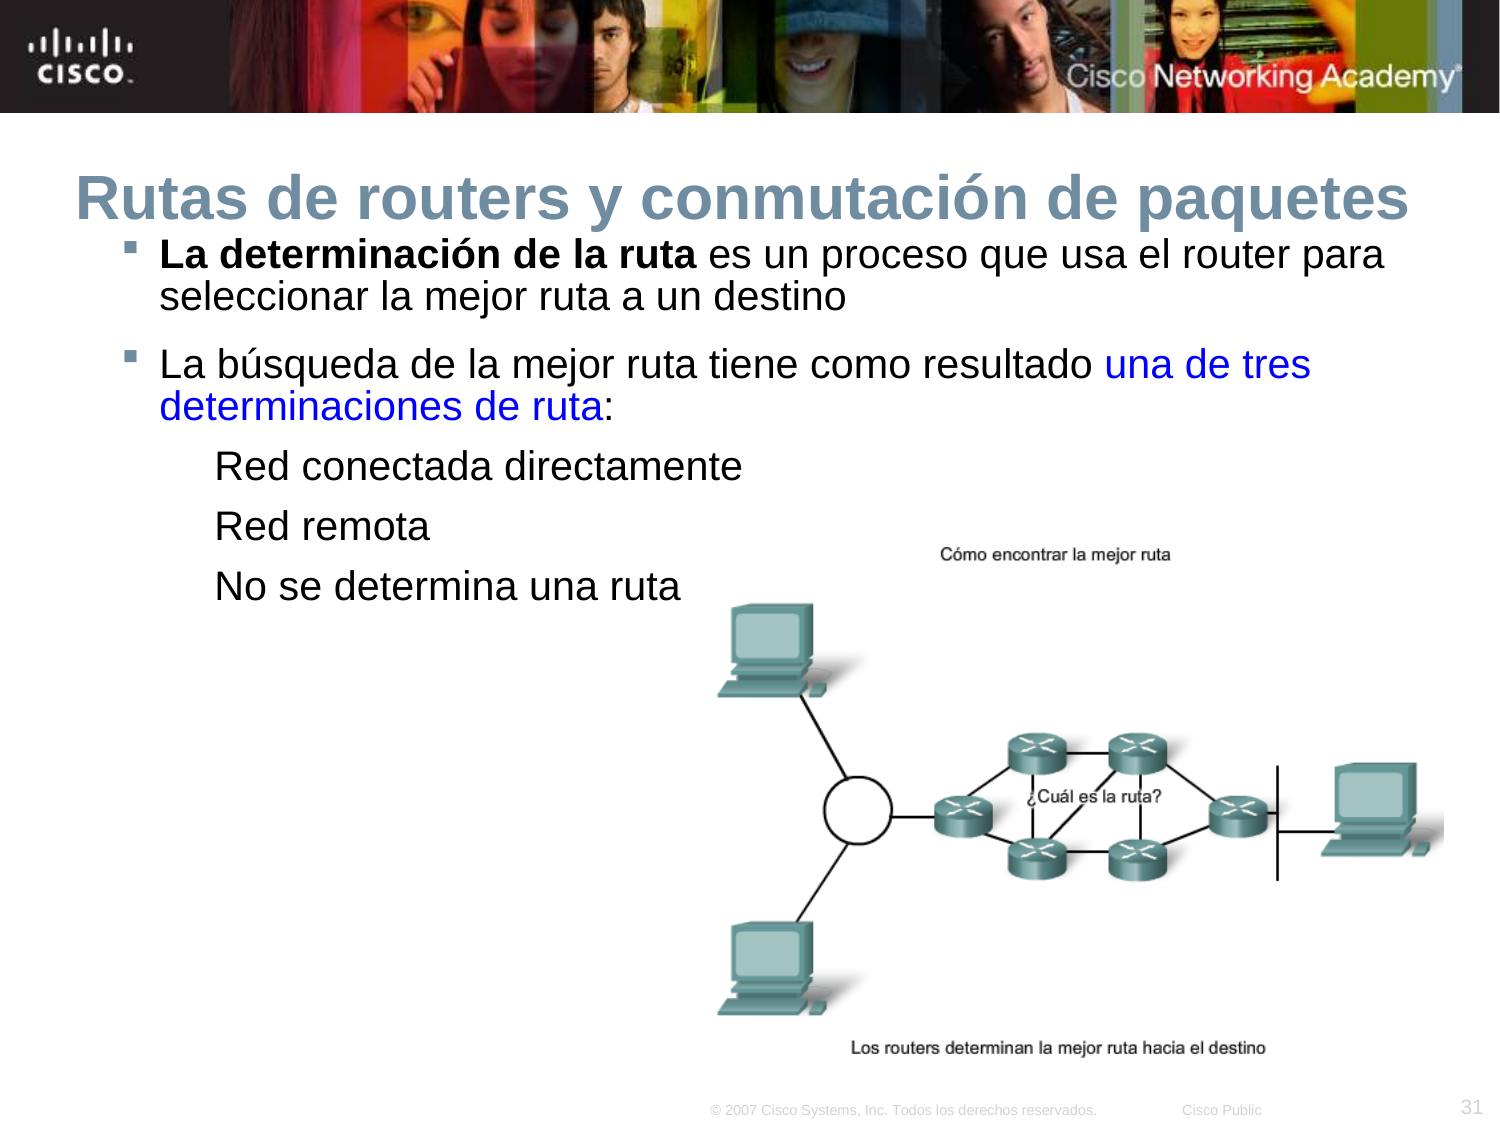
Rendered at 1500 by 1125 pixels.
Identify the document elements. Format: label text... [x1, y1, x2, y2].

list La determinación de la ruta es un proceso que usa el router para seleccionar la mejor ruta a un destino La búsqueda de la mejor ruta tiene como resultado una de tres determinaciones de ruta: Red conectada directamente Red remota No se determina una ruta [107, 228, 1411, 620]
title Rutas de routers y conmutación de paquetes [62, 102, 1444, 241]
picture [687, 542, 1444, 1062]
picture [0, 0, 1500, 113]
